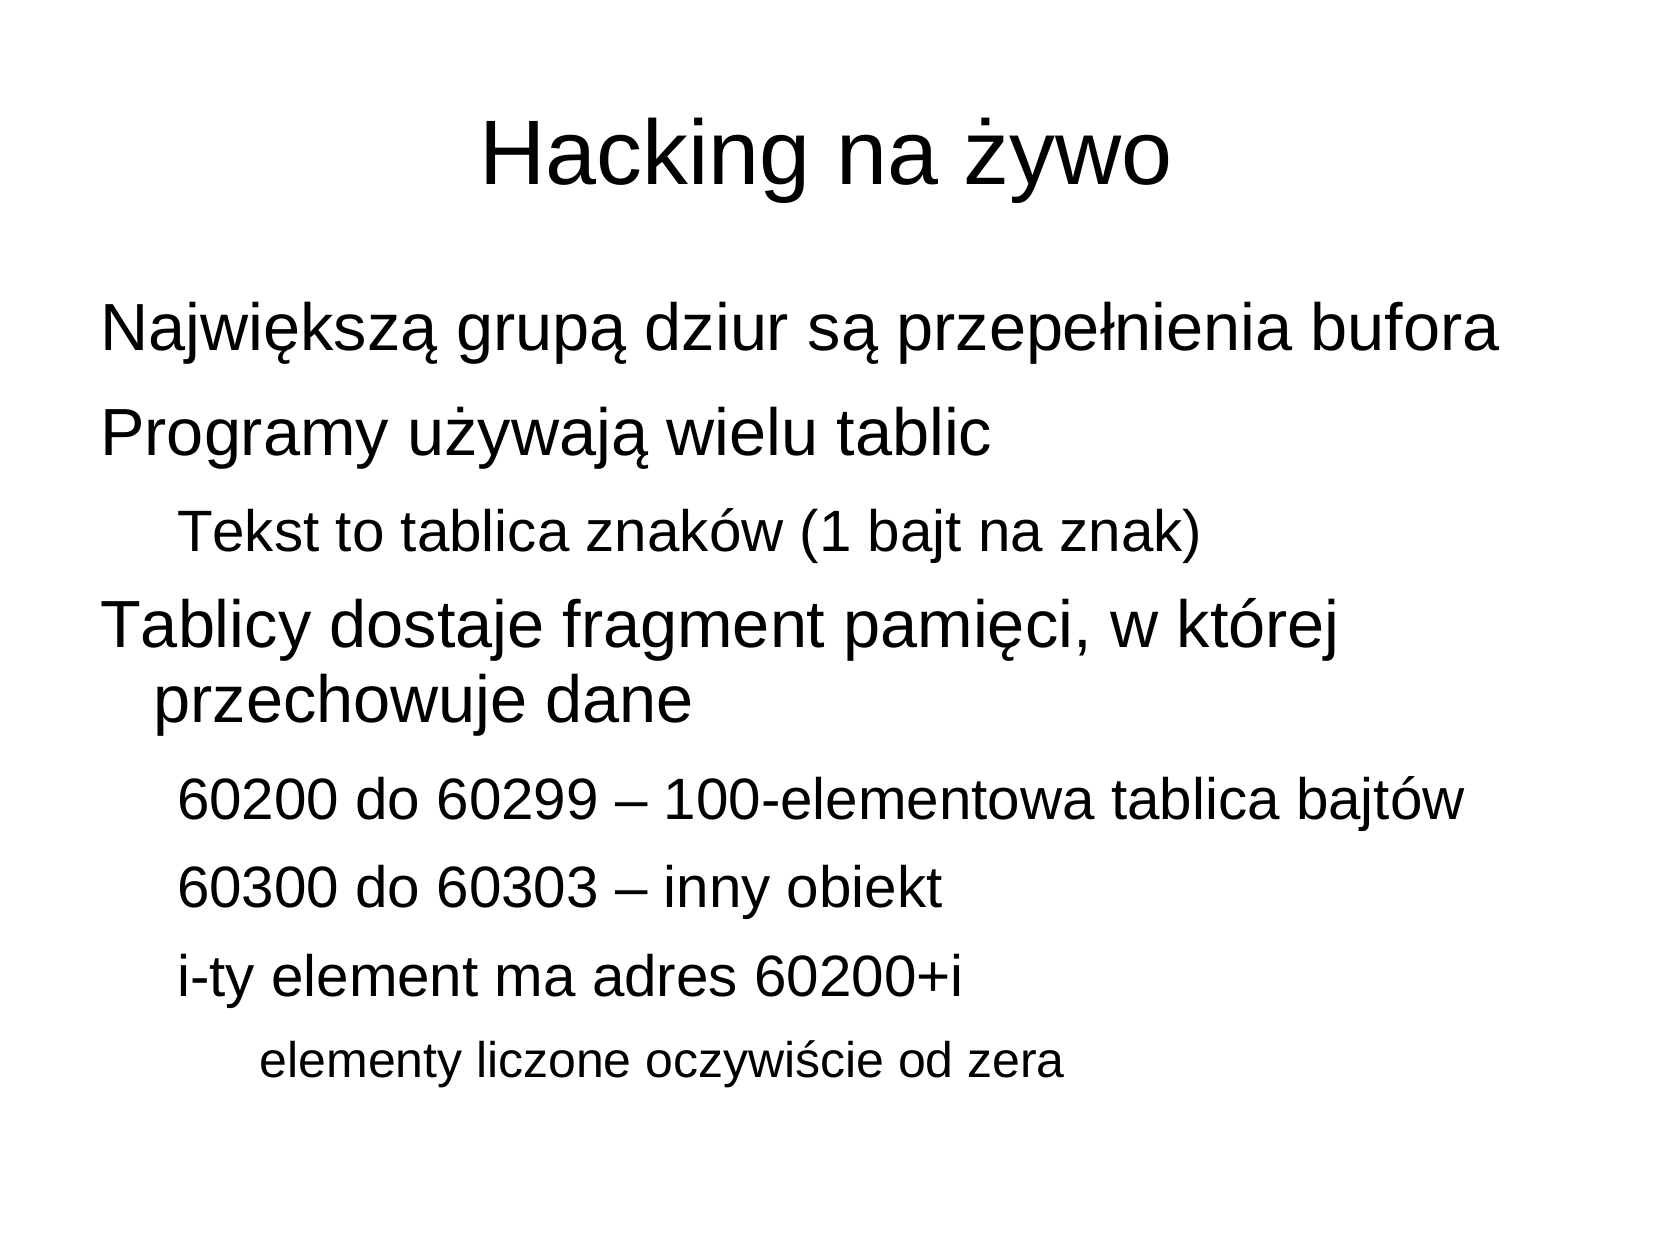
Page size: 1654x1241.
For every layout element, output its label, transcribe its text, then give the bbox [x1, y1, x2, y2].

title Hacking na żywo [82, 56, 1571, 250]
list Największą grupą dziur są przepełnienia bufora Programy używają wielu tablic Tekst to tablica znaków (1 bajt na znak) Tablicy dostaje fragment pamięci, w której przechowuje dane 60200 do 60299 – 100-elementowa tablica bajtów 60300 do 60303 – inny obiekt i-ty element ma adres 60200+i elementy liczone oczywiście od zera [82, 290, 1571, 1094]
